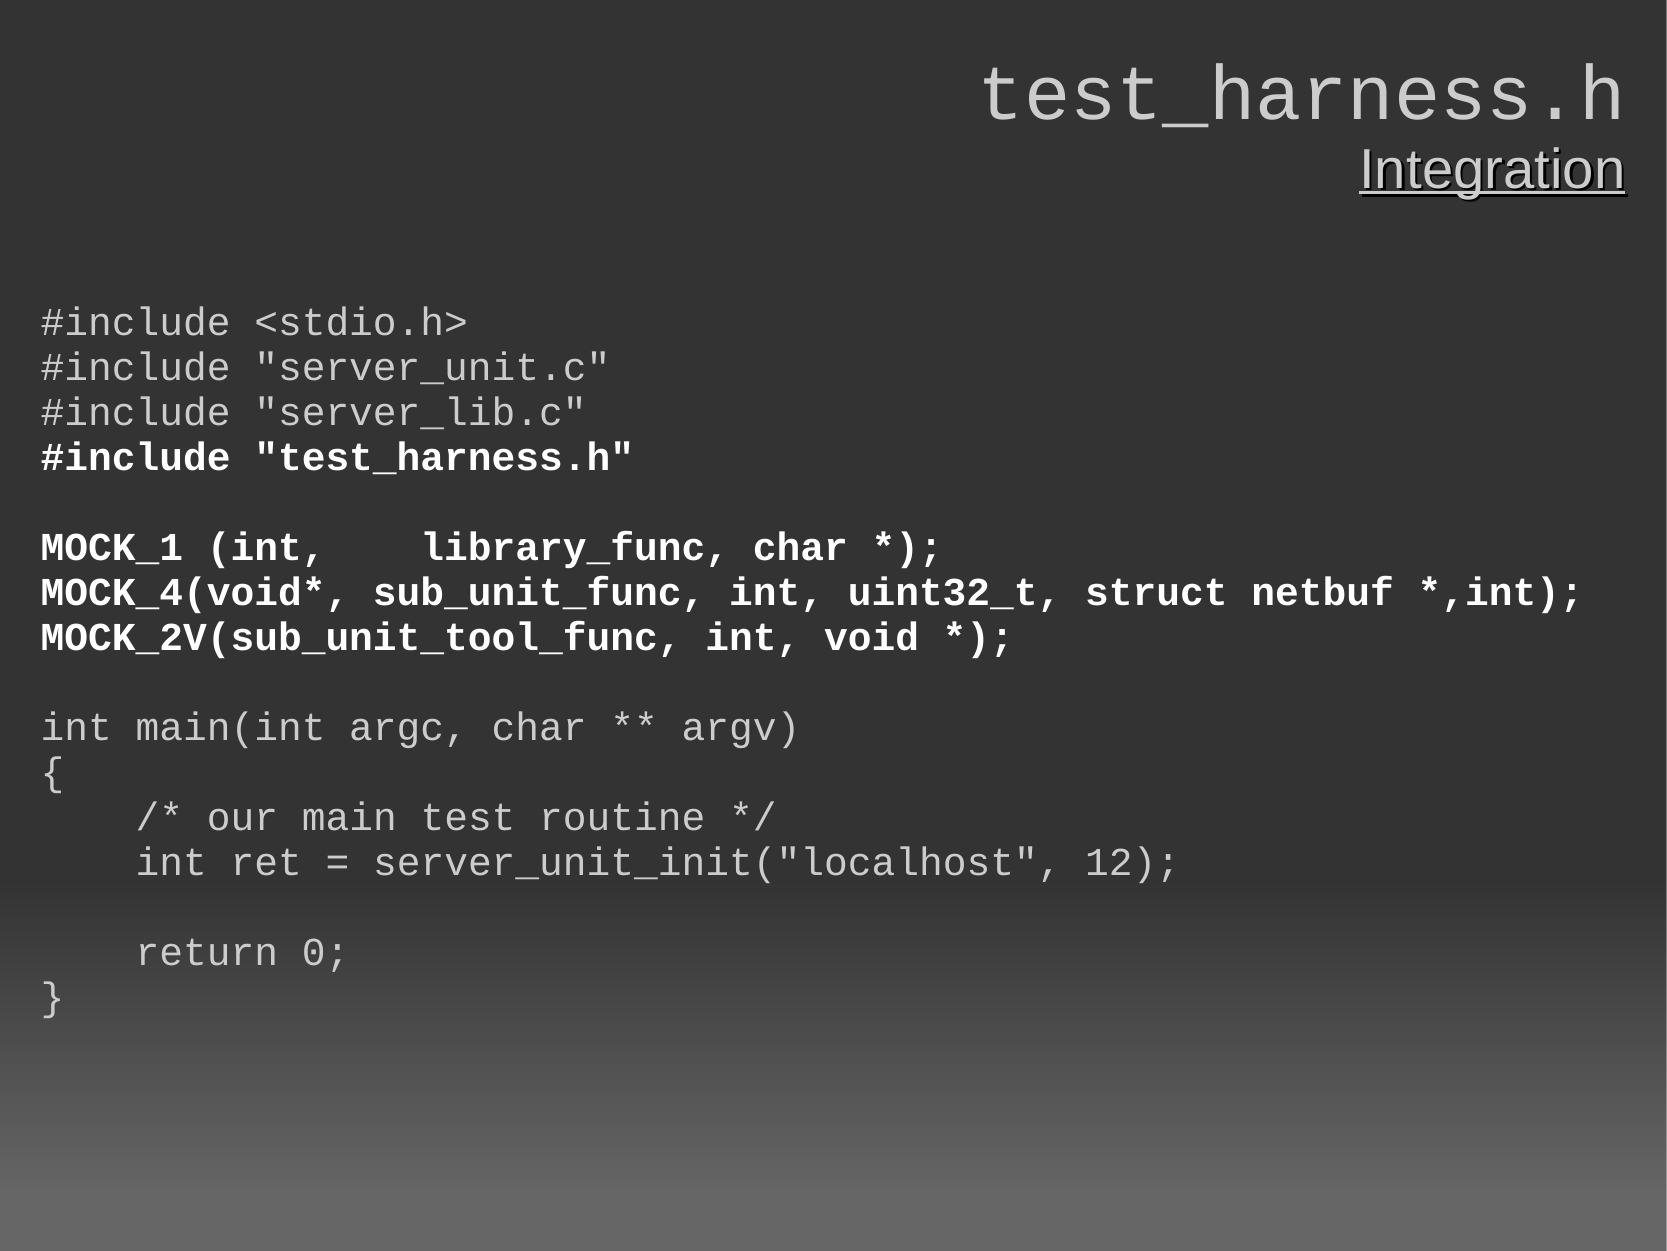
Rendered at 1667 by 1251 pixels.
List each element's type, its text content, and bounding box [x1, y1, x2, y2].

picture [0, 0, 1667, 1251]
list #include <stdio.h> #include "server_unit.c" #include "server_lib.c" #include "test_harness.h" MOCK_1 (int, library_func, char *); MOCK_4(void*, sub_unit_func, int, uint32_t, struct netbuf *,int); MOCK_2V(sub_unit_tool_func, int, void *); int main(int argc, char ** argv) { /* our main test routine */ int ret = server_unit_init("localhost", 12); return 0; } [40, 299, 1626, 1200]
title test_harness.h Integration [39, 49, 1626, 233]
